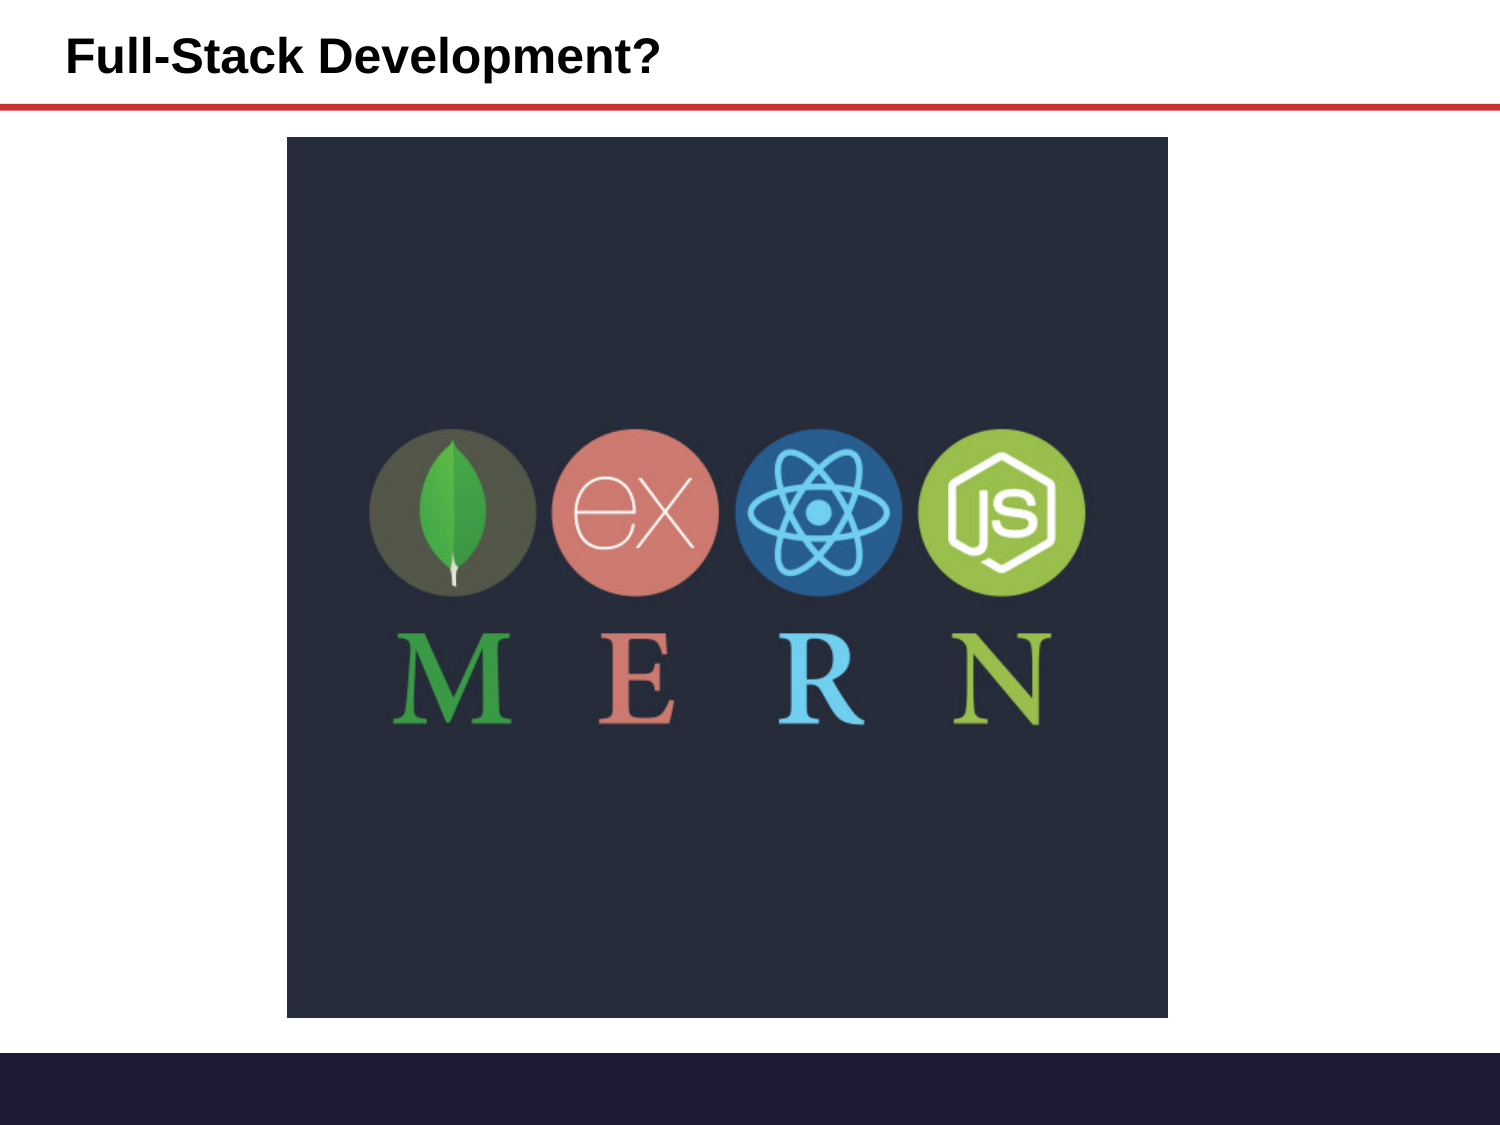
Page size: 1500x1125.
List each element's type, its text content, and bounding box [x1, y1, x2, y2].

picture [287, 137, 1168, 1018]
title Full-Stack Development? [50, 0, 948, 108]
